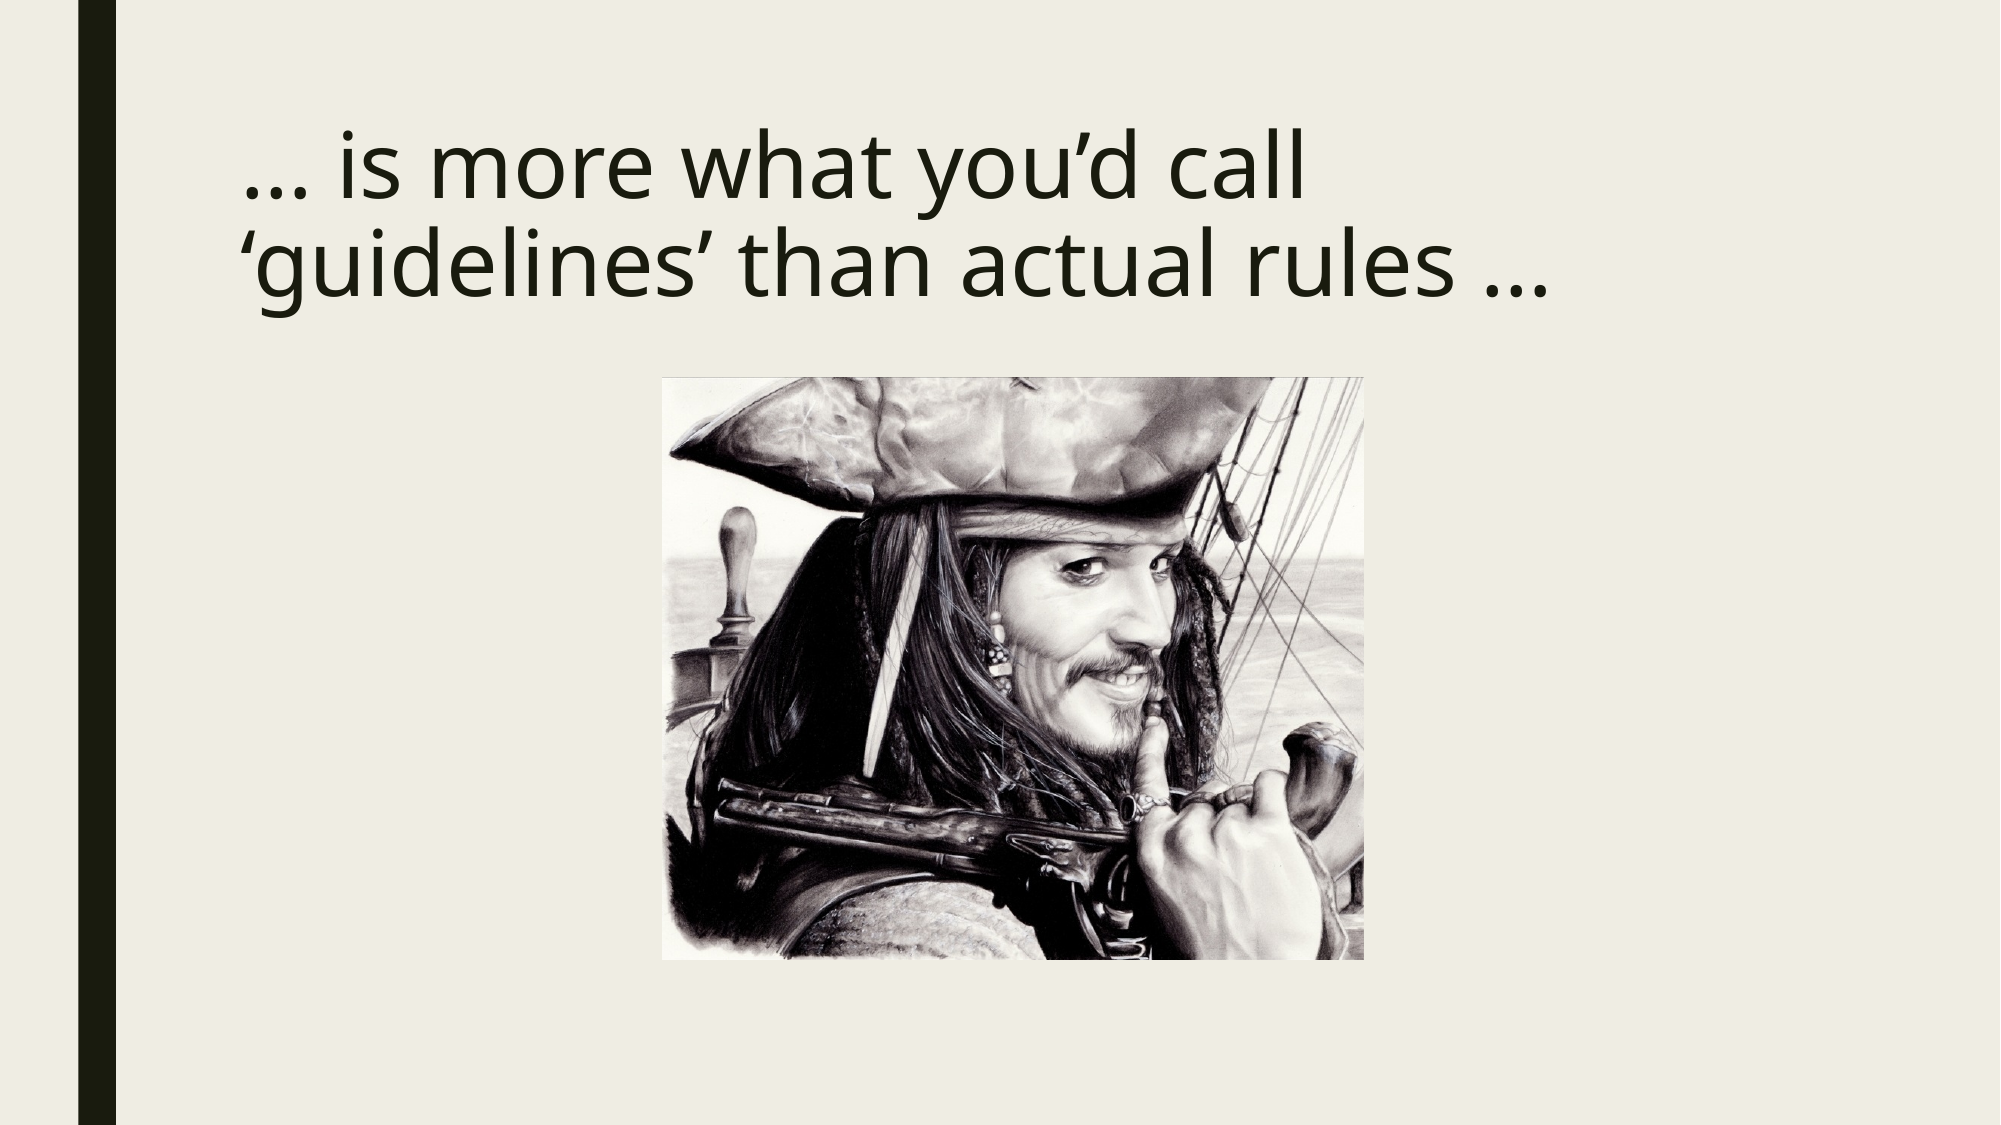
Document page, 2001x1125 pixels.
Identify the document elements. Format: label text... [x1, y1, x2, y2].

title … is more what you’d call ‘guidelines’ than actual rules … [225, 112, 1801, 357]
picture [662, 377, 1364, 960]
